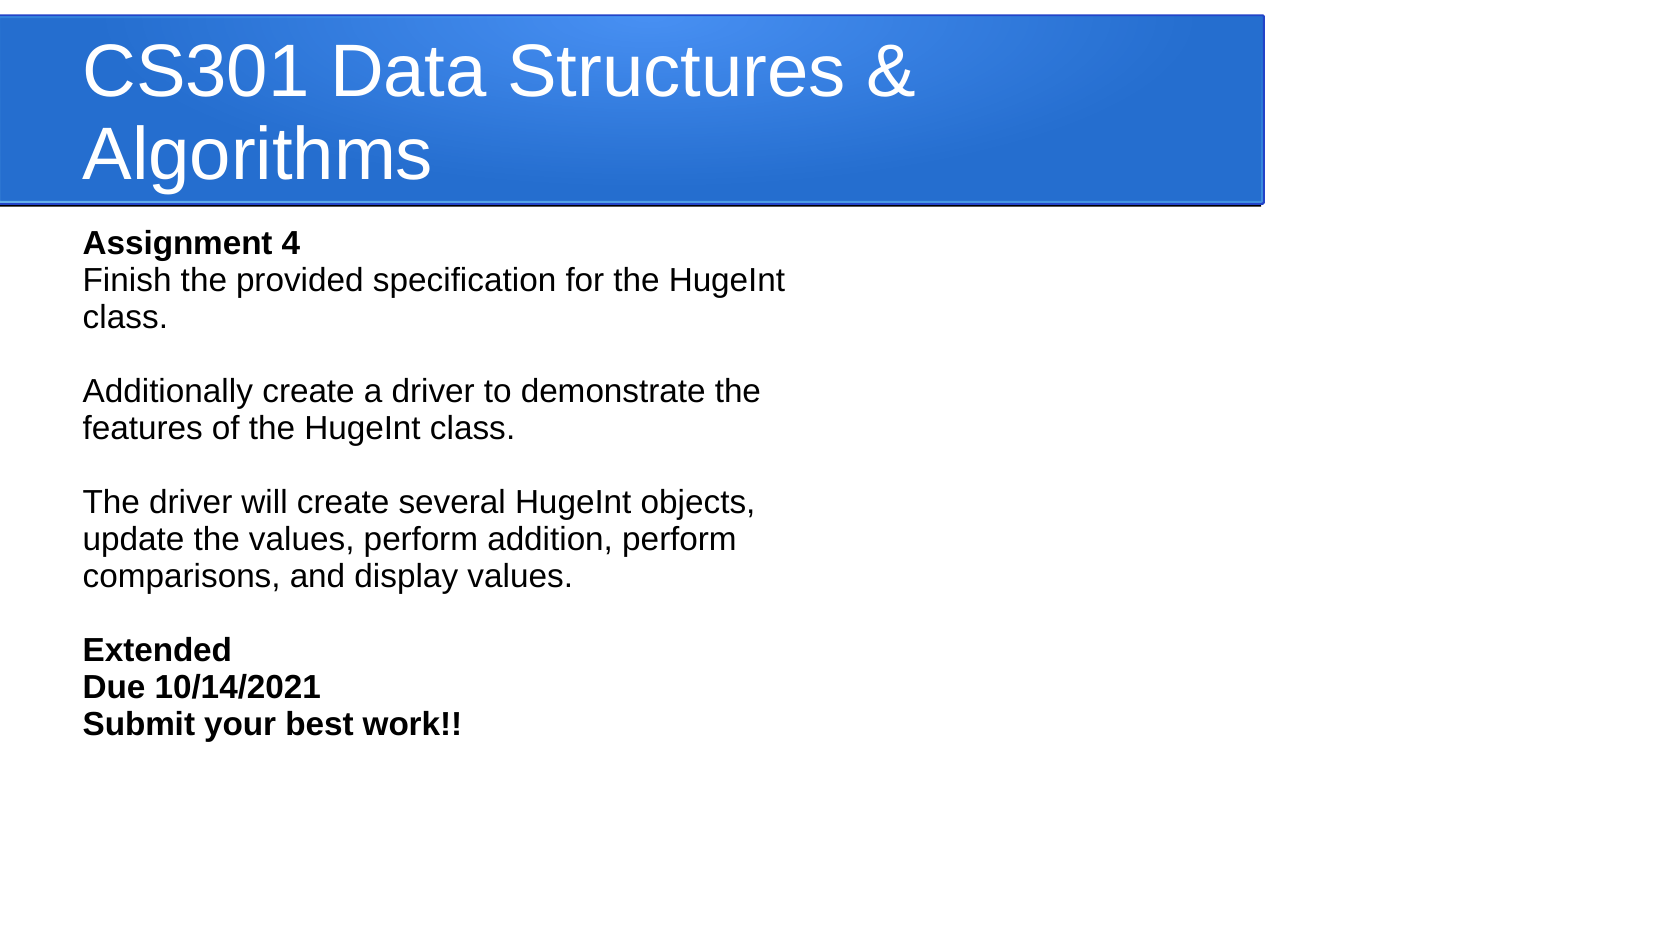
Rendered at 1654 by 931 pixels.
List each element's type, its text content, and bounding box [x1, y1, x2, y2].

subtitle Assignment 4 Finish the provided specification for the HugeInt class. Additionally create a driver to demonstrate the features of the HugeInt class. The driver will create several HugeInt objects, update the values, perform addition, perform comparisons, and display values. Extended Due 10/14/2021 Submit your best work!! [82, 224, 841, 780]
title CS301 Data Structures & Algorithms [82, 29, 1235, 196]
